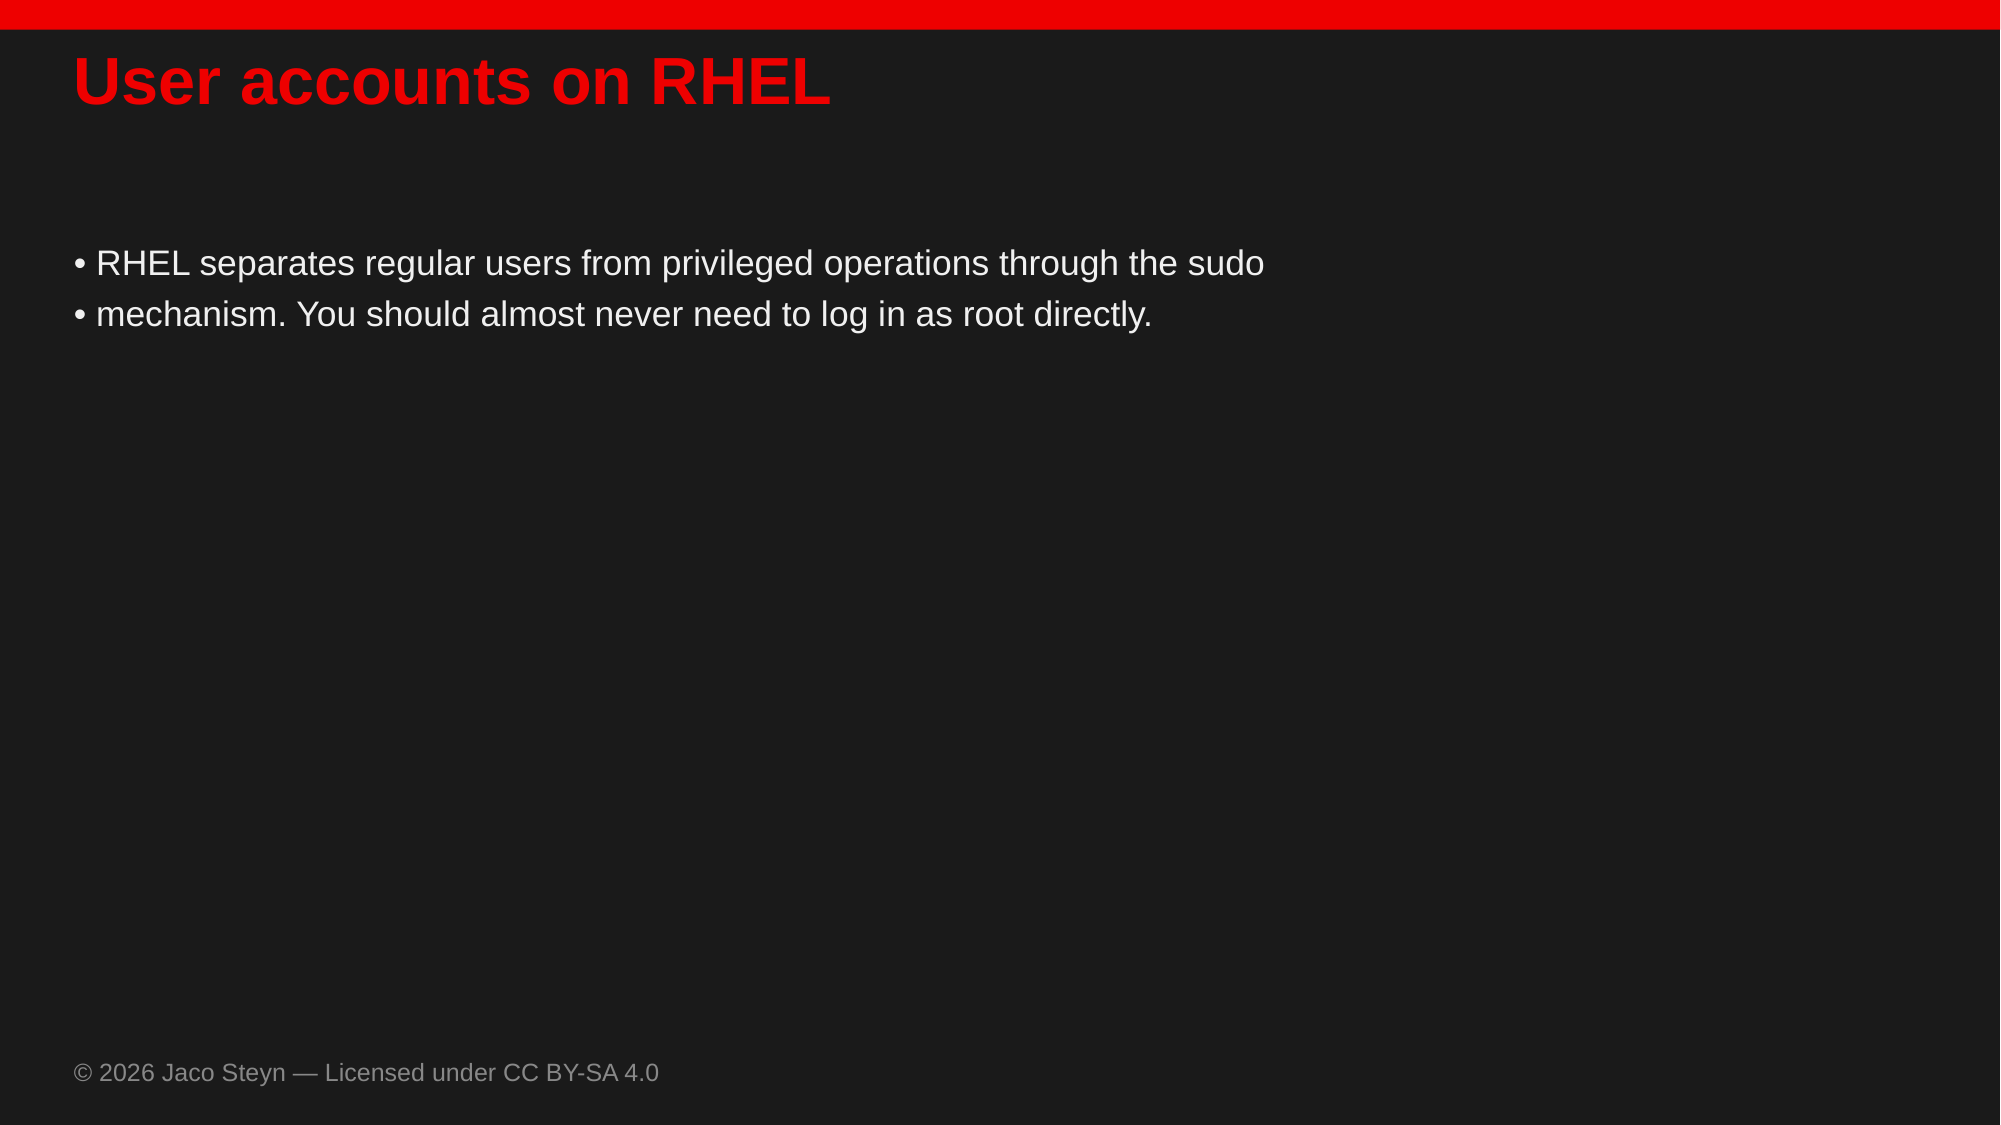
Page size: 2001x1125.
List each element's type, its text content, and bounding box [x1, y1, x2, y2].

text_box • RHEL separates regular users from privileged operations through the sudo • mechanism. You should almost never need to log in as root directly. [59, 236, 1942, 1037]
text_box User accounts on RHEL [59, 36, 1942, 208]
text_box [0, 0, 2001, 30]
text_box © 2026 Jaco Steyn — Licensed under CC BY-SA 4.0 [59, 1051, 1942, 1093]
